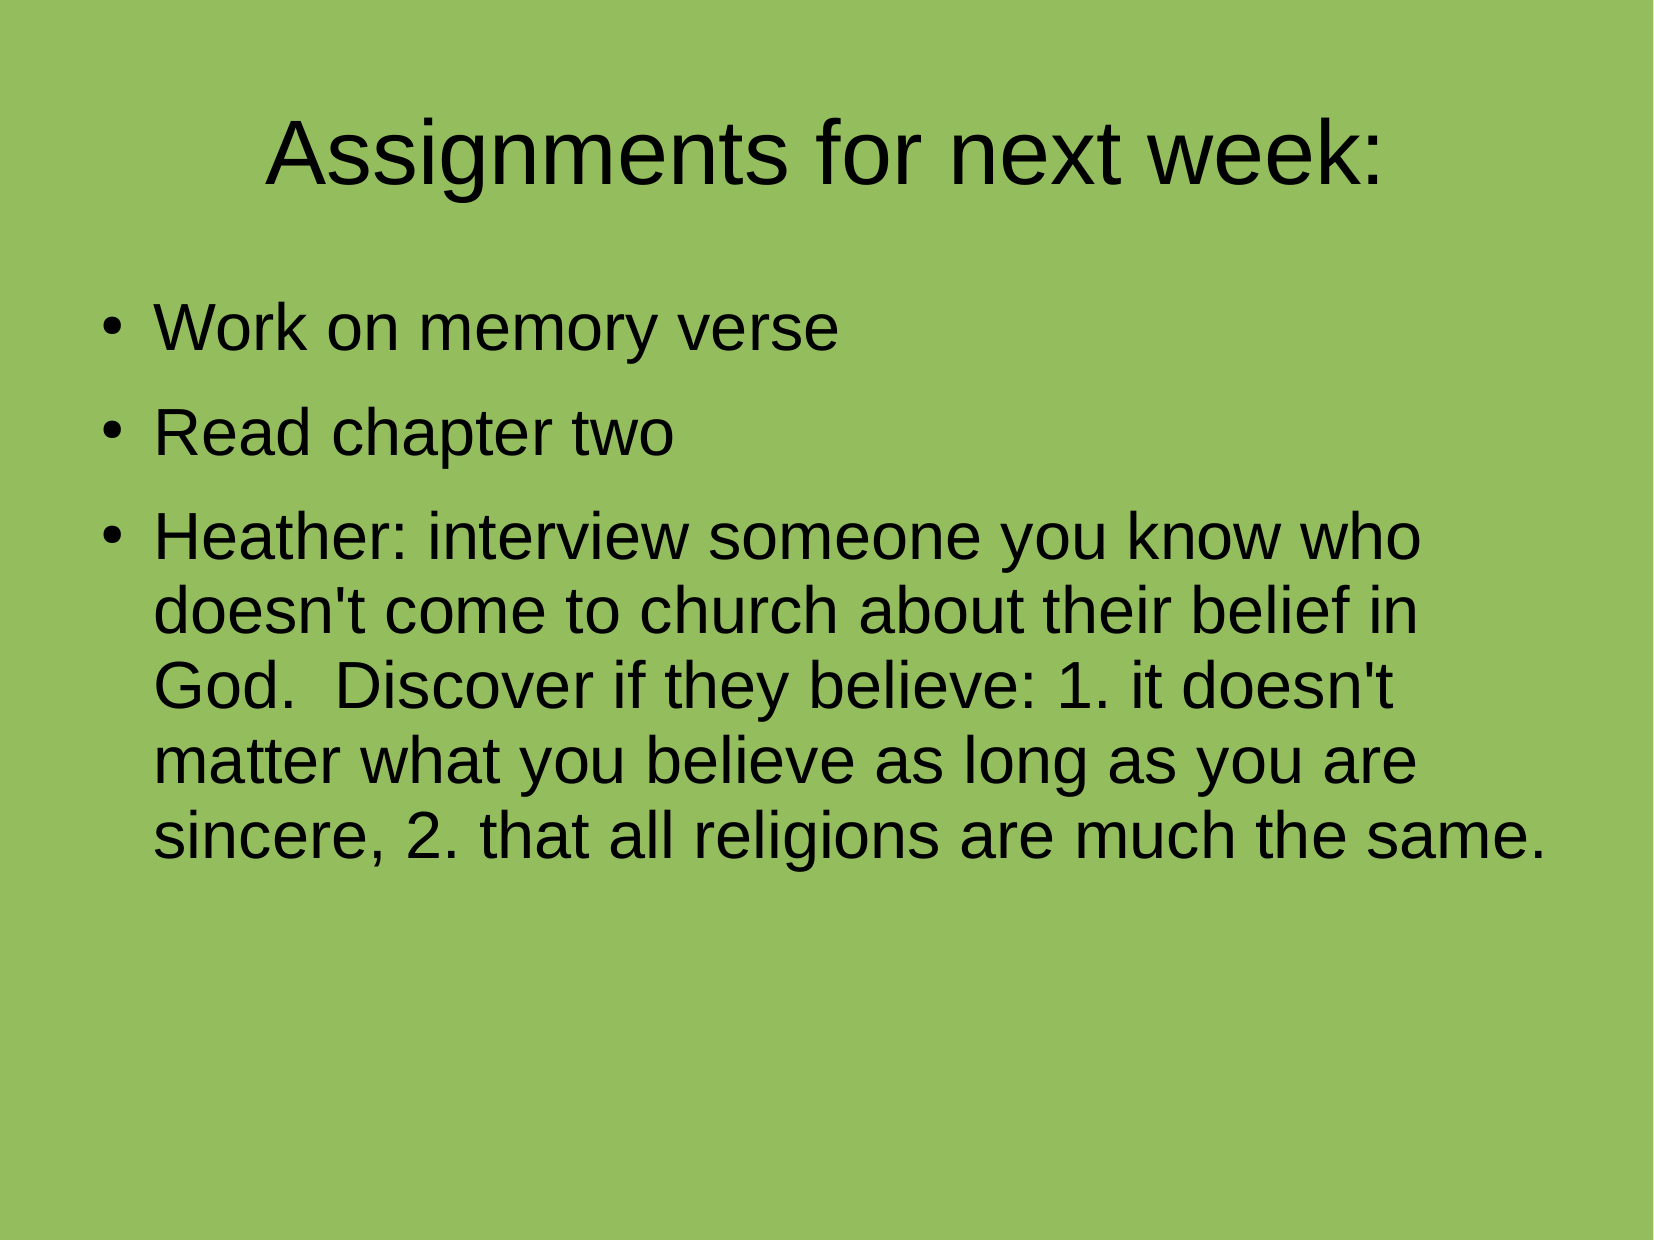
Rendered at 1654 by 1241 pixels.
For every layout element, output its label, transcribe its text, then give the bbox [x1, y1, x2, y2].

list Work on memory verse Read chapter two Heather: interview someone you know who doesn't come to church about their belief in God. Discover if they believe: 1. it doesn't matter what you believe as long as you are sincere, 2. that all religions are much the same. [82, 290, 1571, 1109]
title Assignments for next week: [82, 49, 1571, 257]
